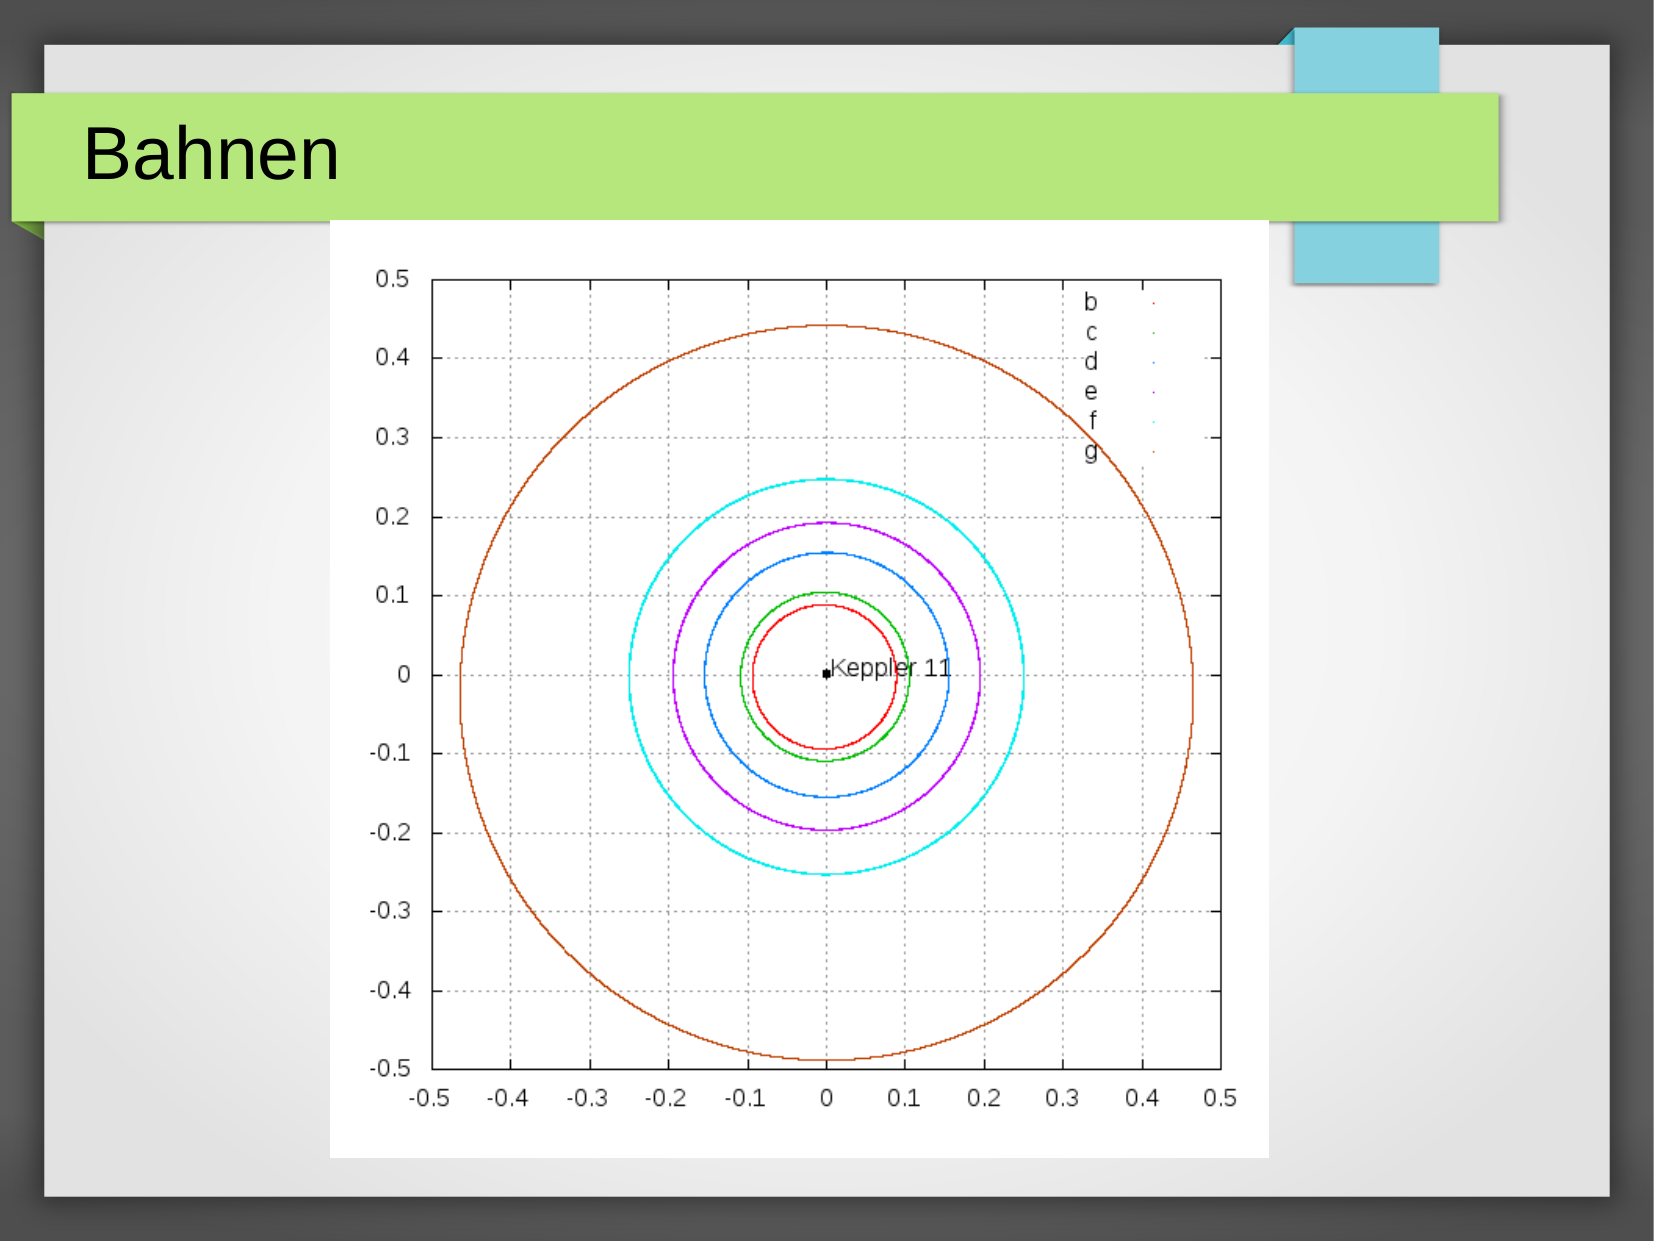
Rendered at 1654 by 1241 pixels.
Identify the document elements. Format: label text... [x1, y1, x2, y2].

title Bahnen [82, 94, 1264, 213]
picture [0, 0, 1654, 1241]
